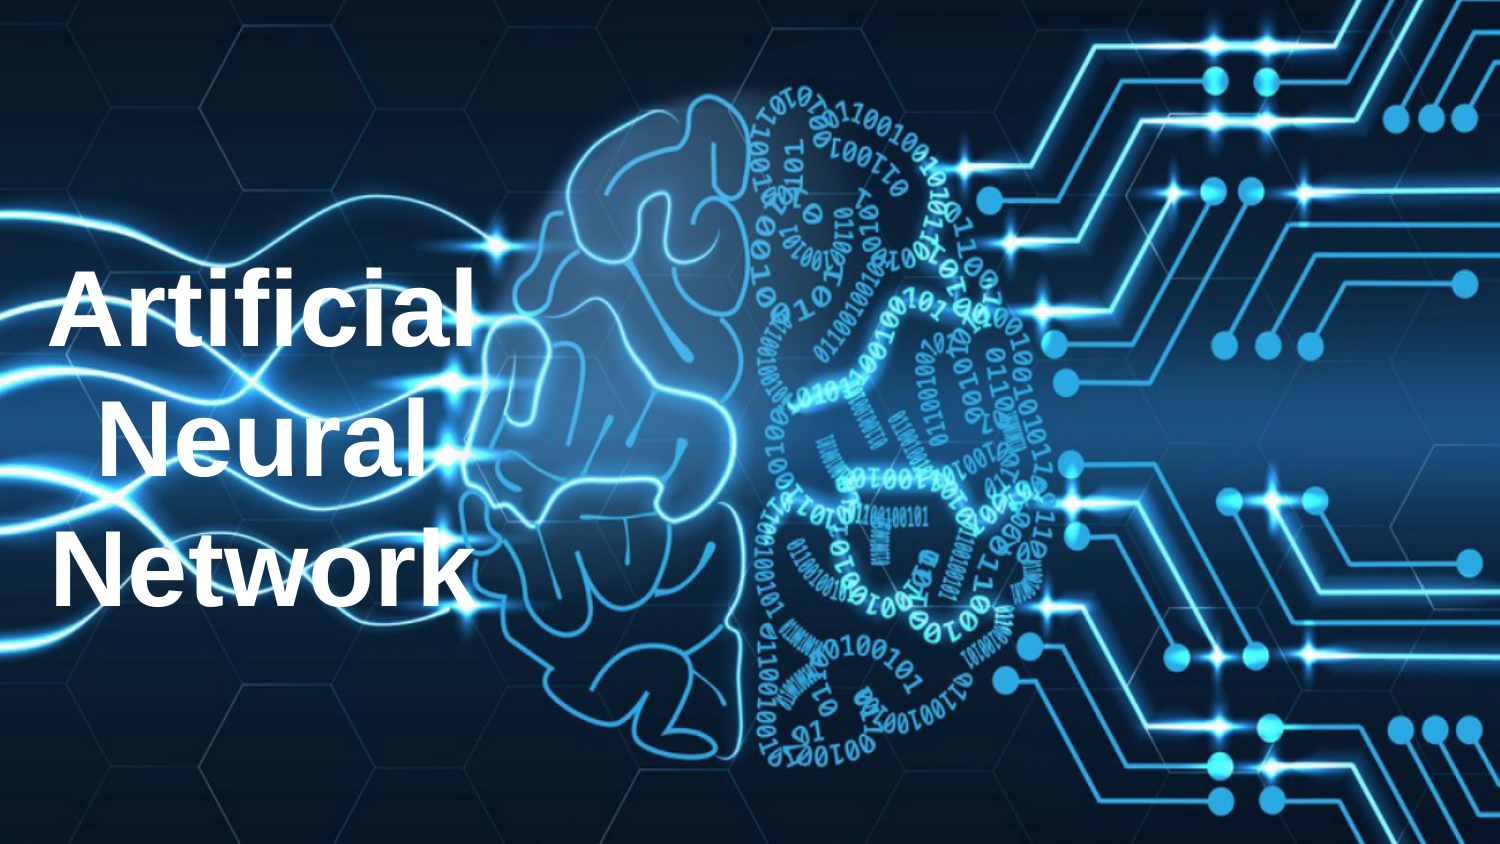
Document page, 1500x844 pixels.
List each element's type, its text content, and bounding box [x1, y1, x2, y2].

picture [0, 0, 1500, 844]
title Artificial Neural Network [8, 201, 519, 643]
